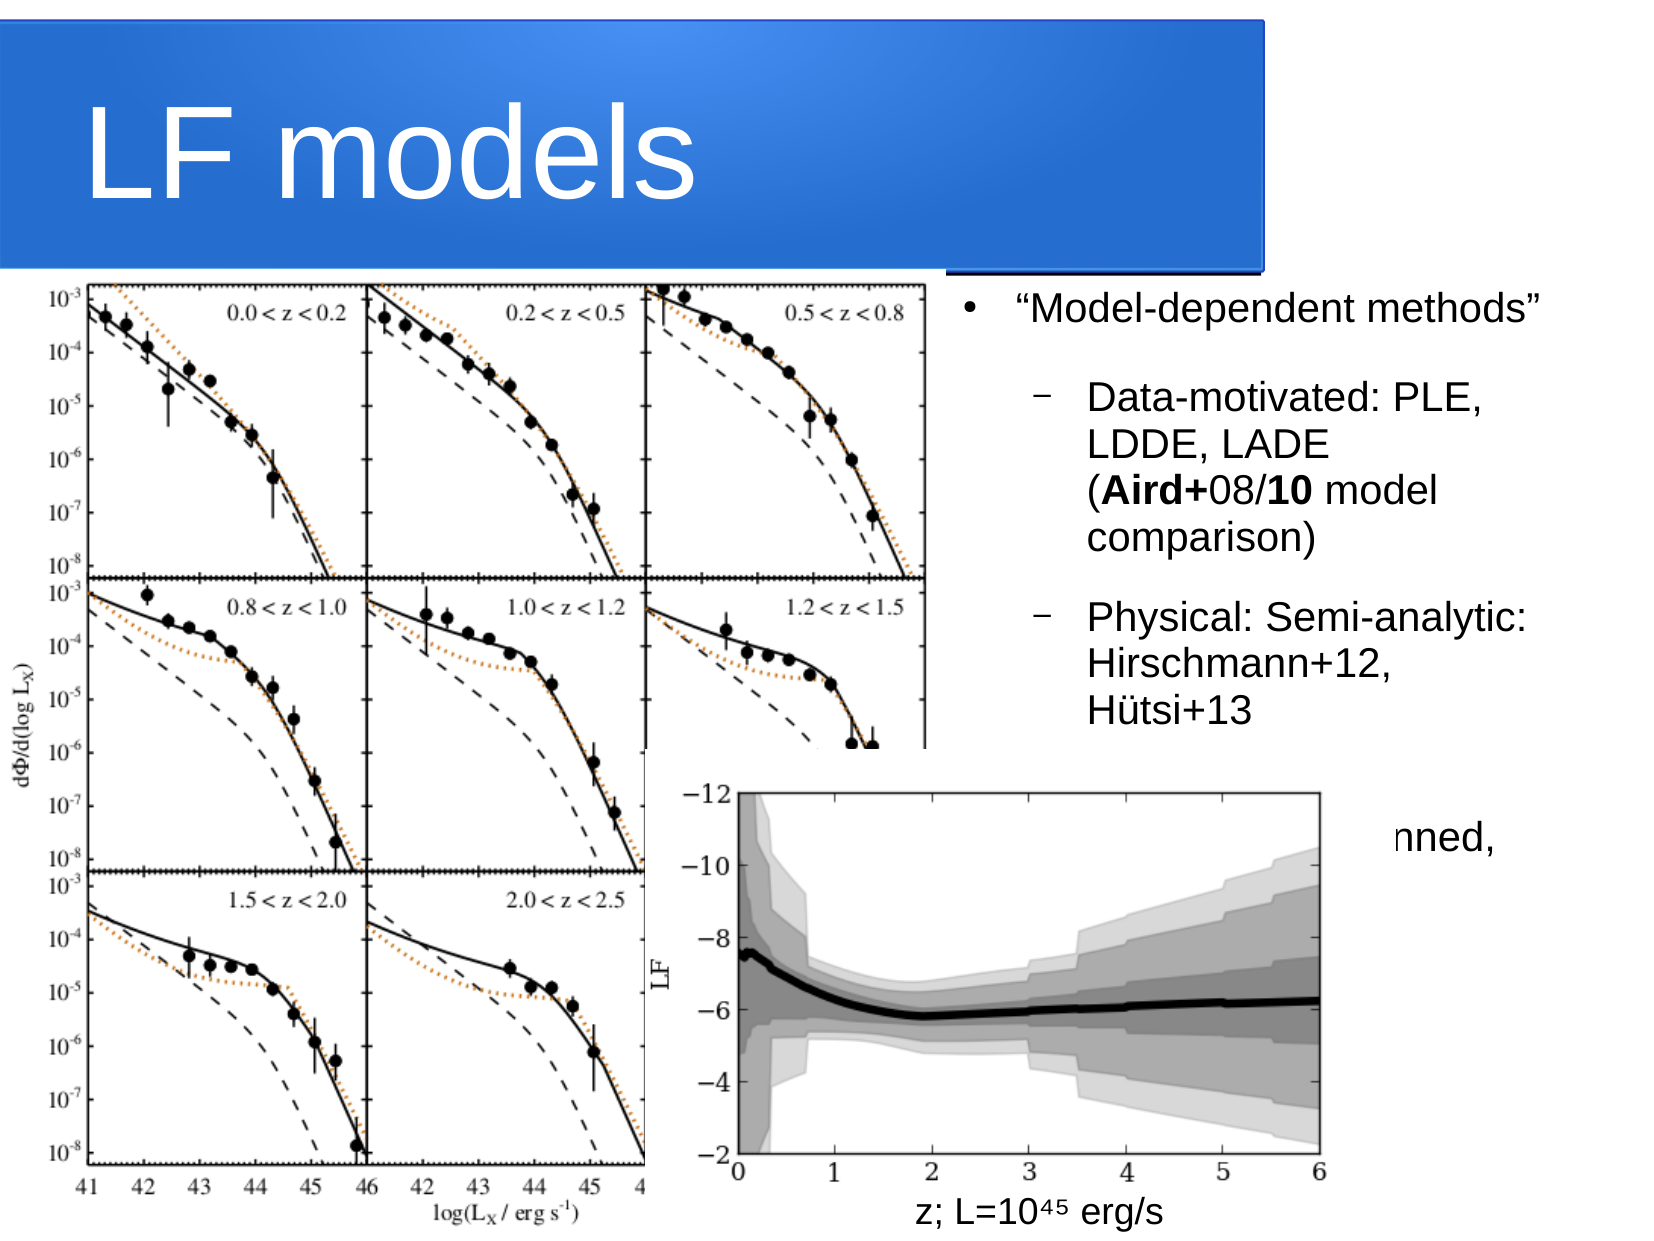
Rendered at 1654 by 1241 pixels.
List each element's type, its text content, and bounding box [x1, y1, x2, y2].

list “Model-dependent methods” Data-motivated: PLE, LDDE, LADE (Aird+08/10 model comparison) Physical: Semi-analytic: Hirschmann+12, Hütsi+13 “Model-independent methods” (Vmax) – binned, constant [946, 285, 1561, 991]
text_box z; L=10⁴⁵ erg/s [900, 1183, 1201, 1241]
picture [0, 269, 1396, 1241]
title LF models [82, 49, 1250, 257]
